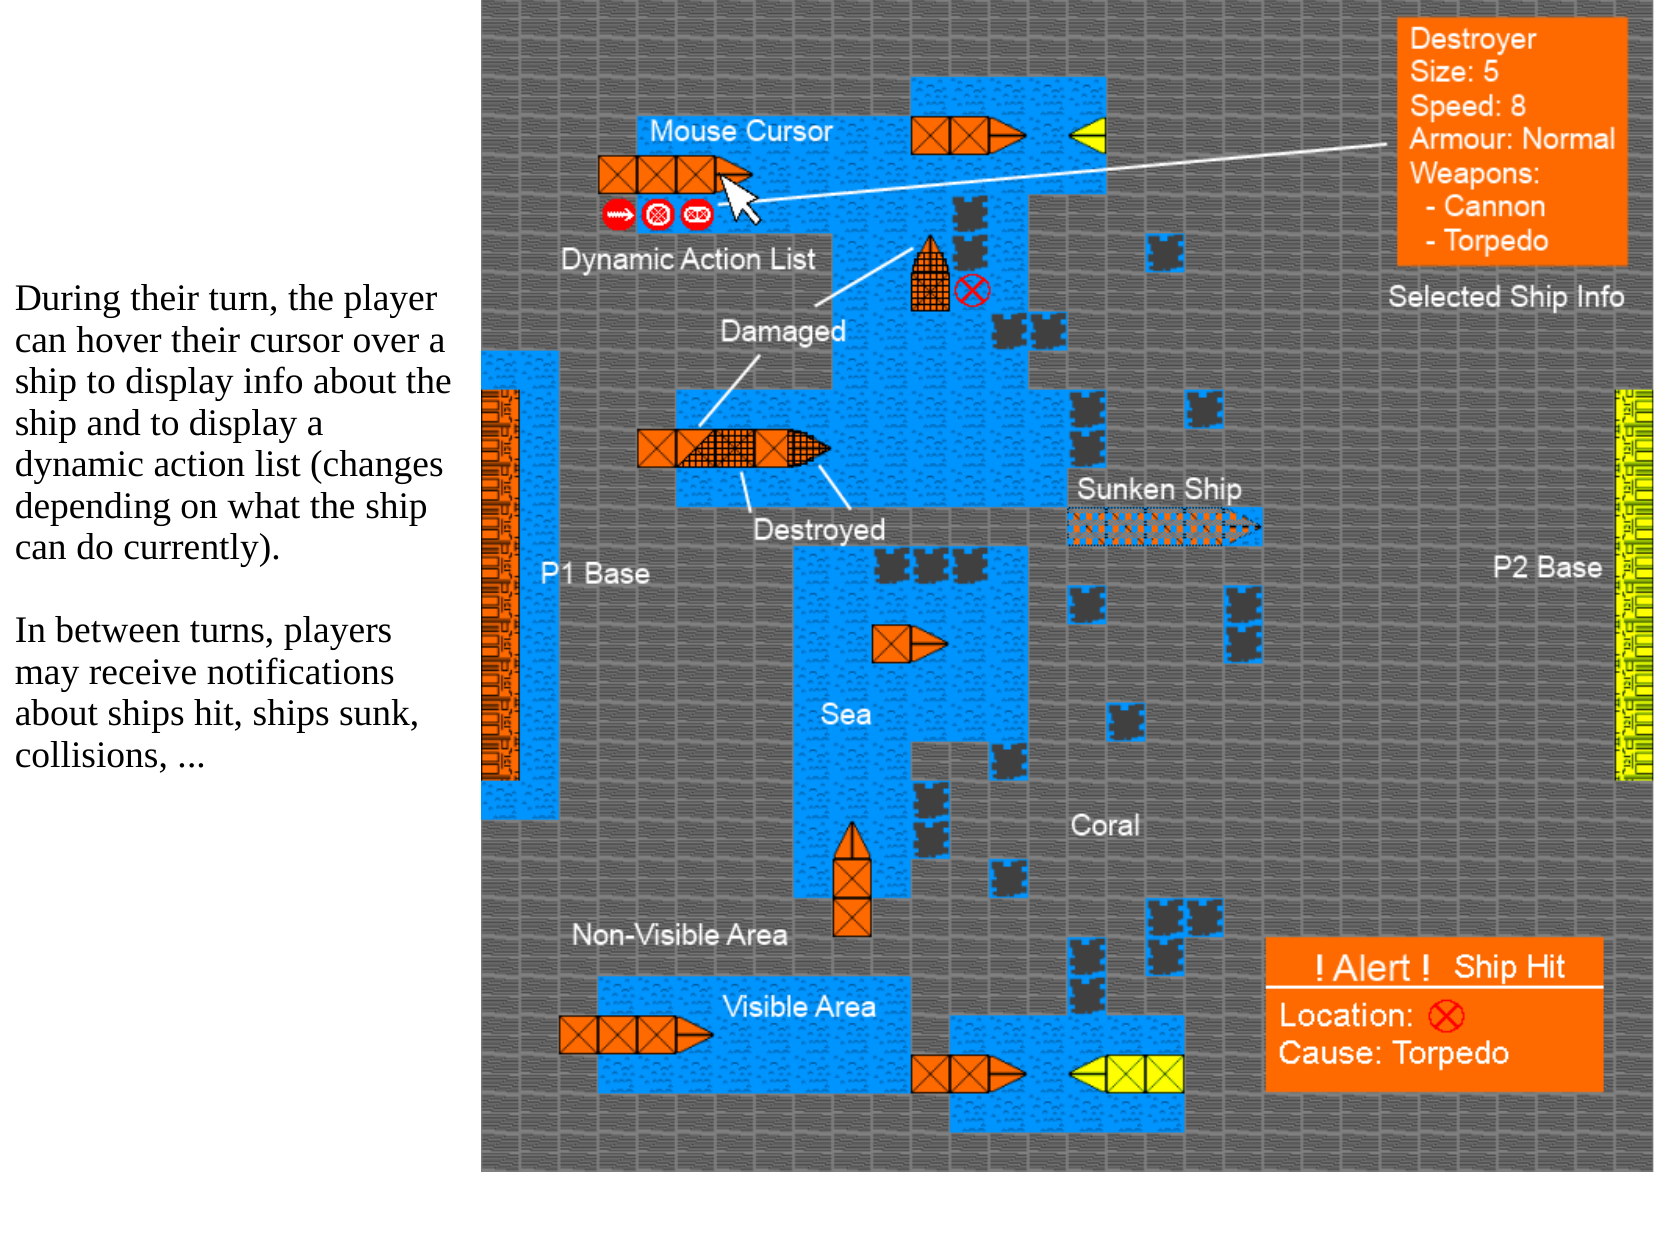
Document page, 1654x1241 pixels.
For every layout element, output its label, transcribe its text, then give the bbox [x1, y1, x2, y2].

picture [481, 0, 1654, 1172]
text_box During their turn, the player can hover their cursor over a ship to display info about the ship and to display a dynamic action list (changes depending on what the ship can do currently). In between turns, players may receive notifications about ships hit, ships sunk, collisions, ... [0, 269, 473, 795]
